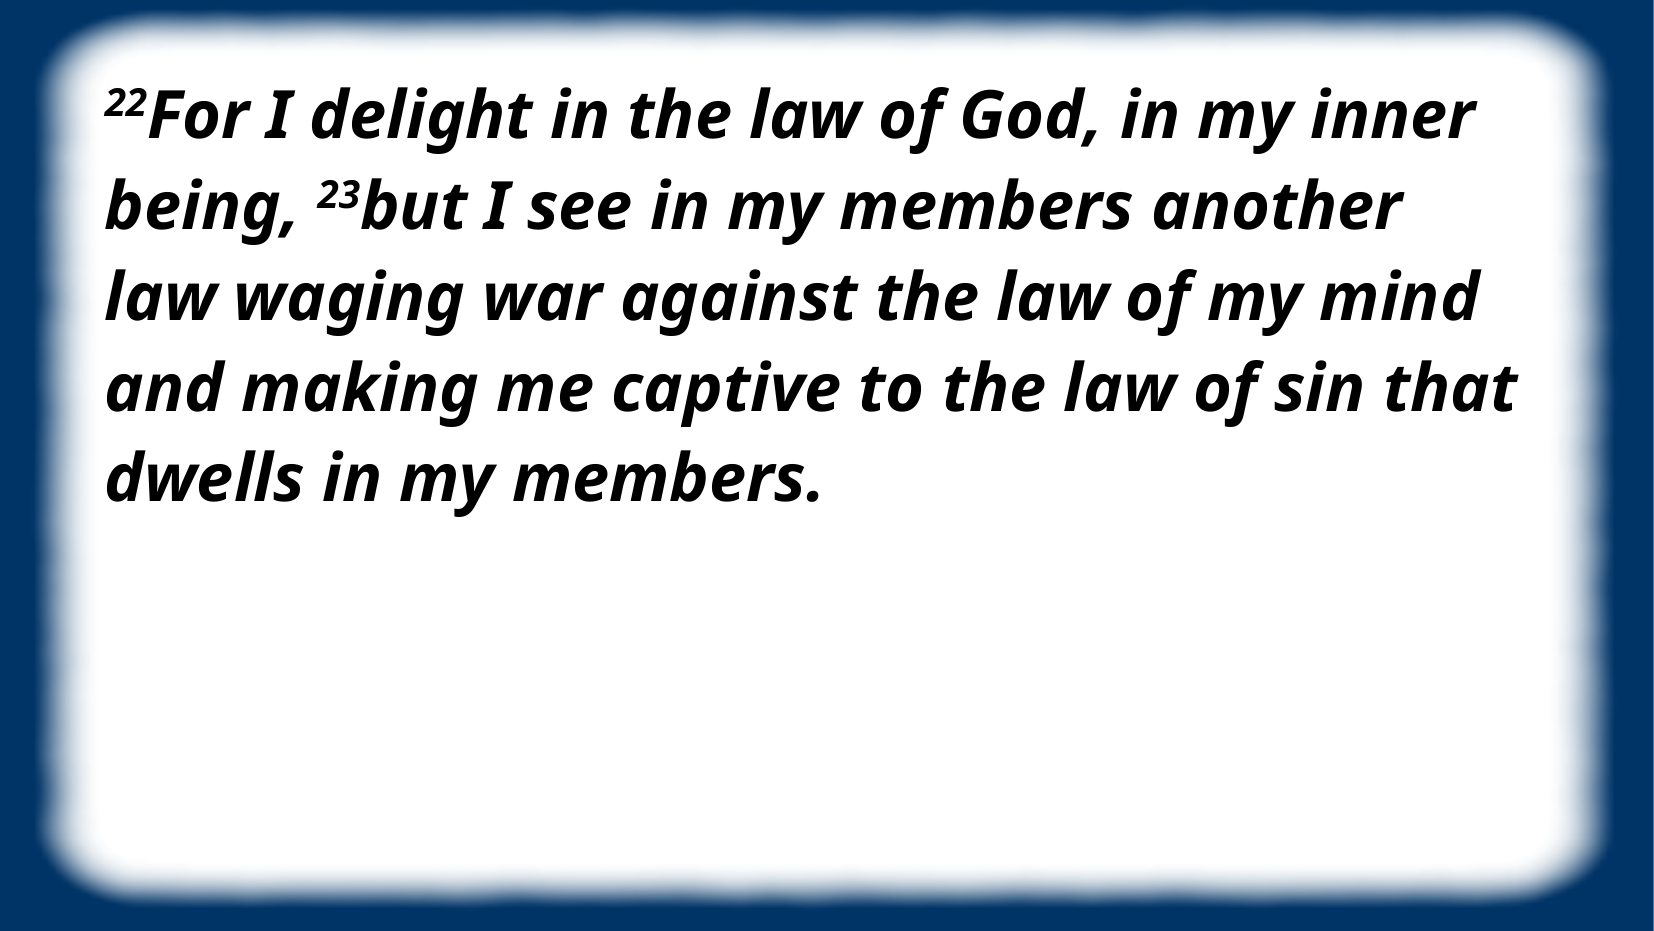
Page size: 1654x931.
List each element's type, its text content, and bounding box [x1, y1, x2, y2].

picture [0, 0, 1654, 931]
text_box 22For I delight in the law of God, in my inner being, 23but I see in my members another law waging war against the law of my mind and making me captive to the law of sin that dwells in my members. [90, 60, 1546, 519]
